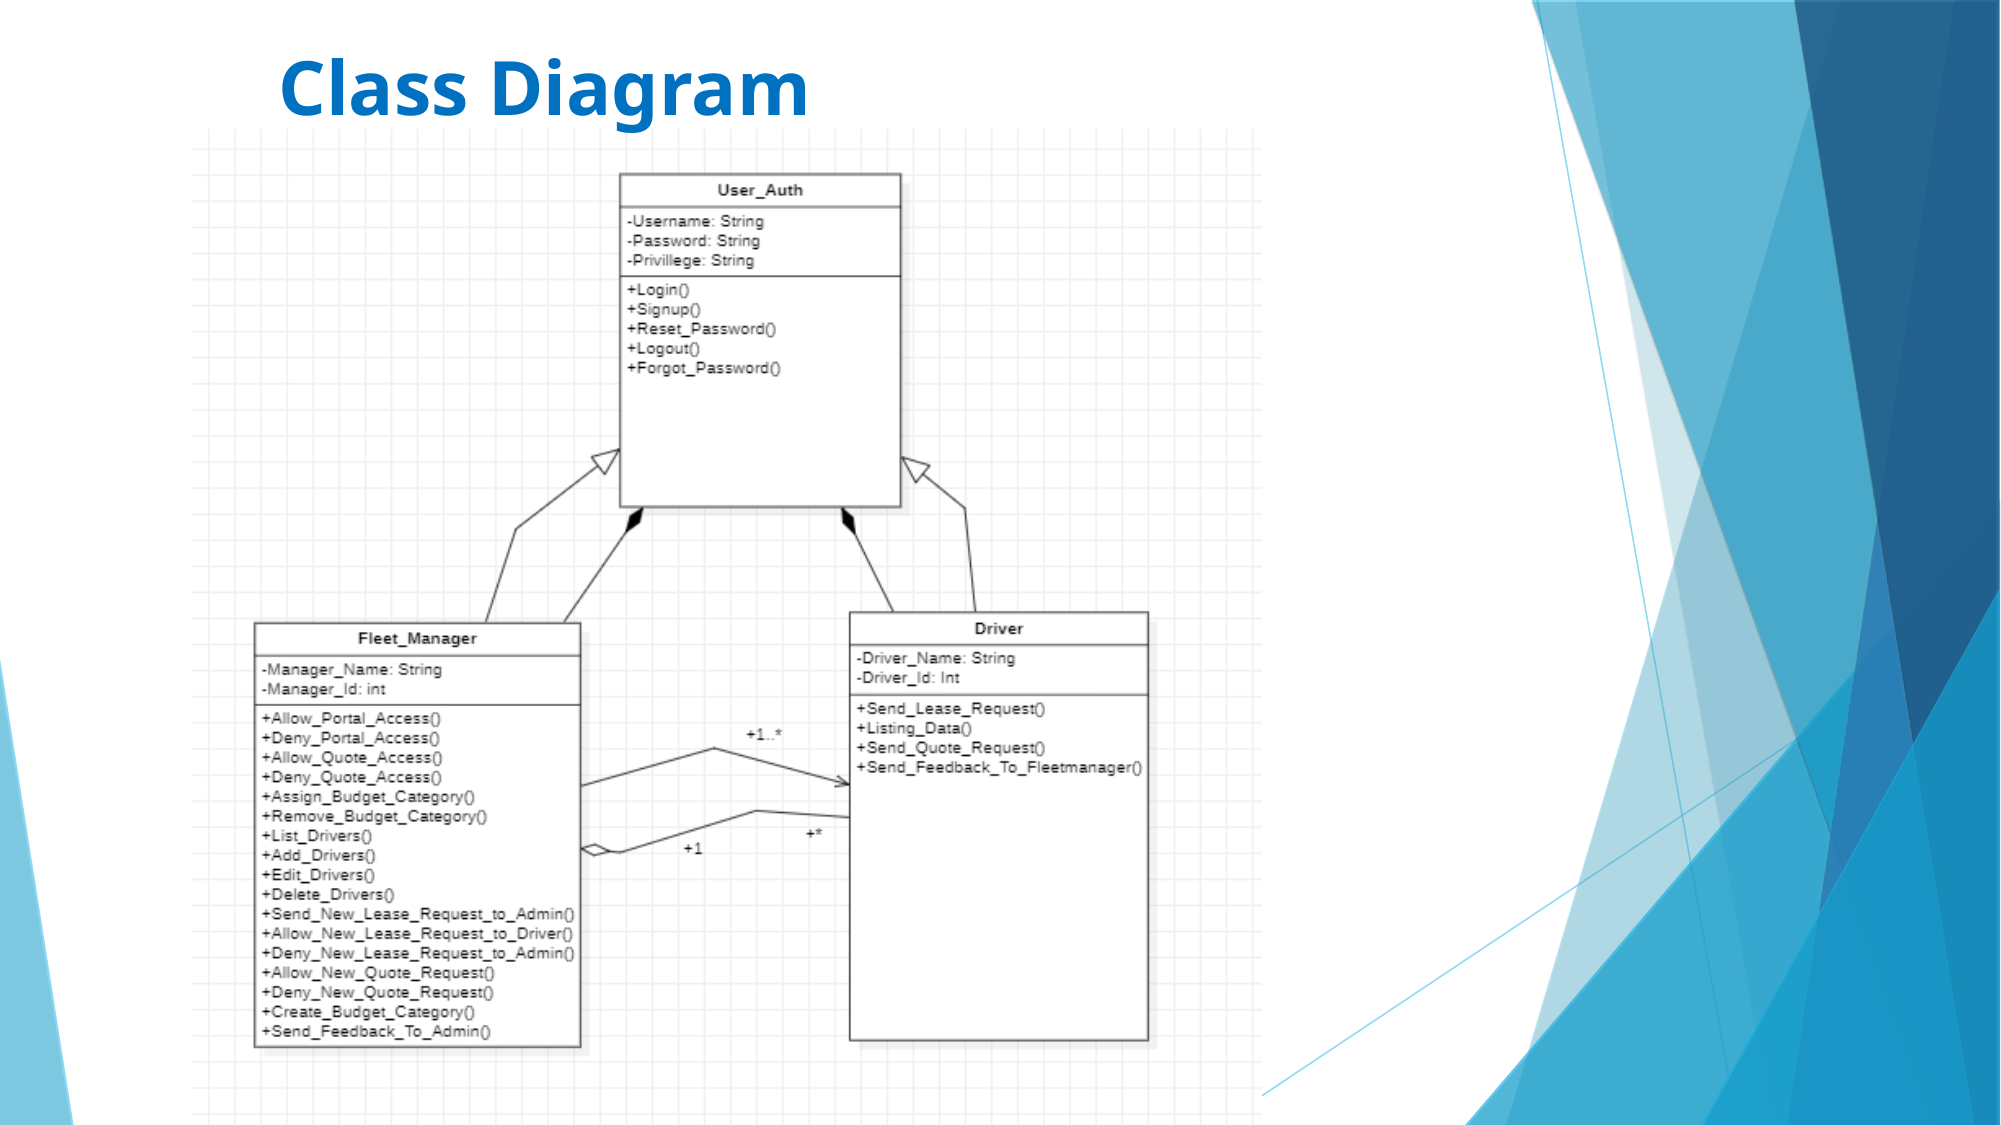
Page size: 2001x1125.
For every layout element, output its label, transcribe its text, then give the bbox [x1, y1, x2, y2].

text_box Class Diagram [278, 42, 969, 130]
picture [192, 129, 1262, 1125]
